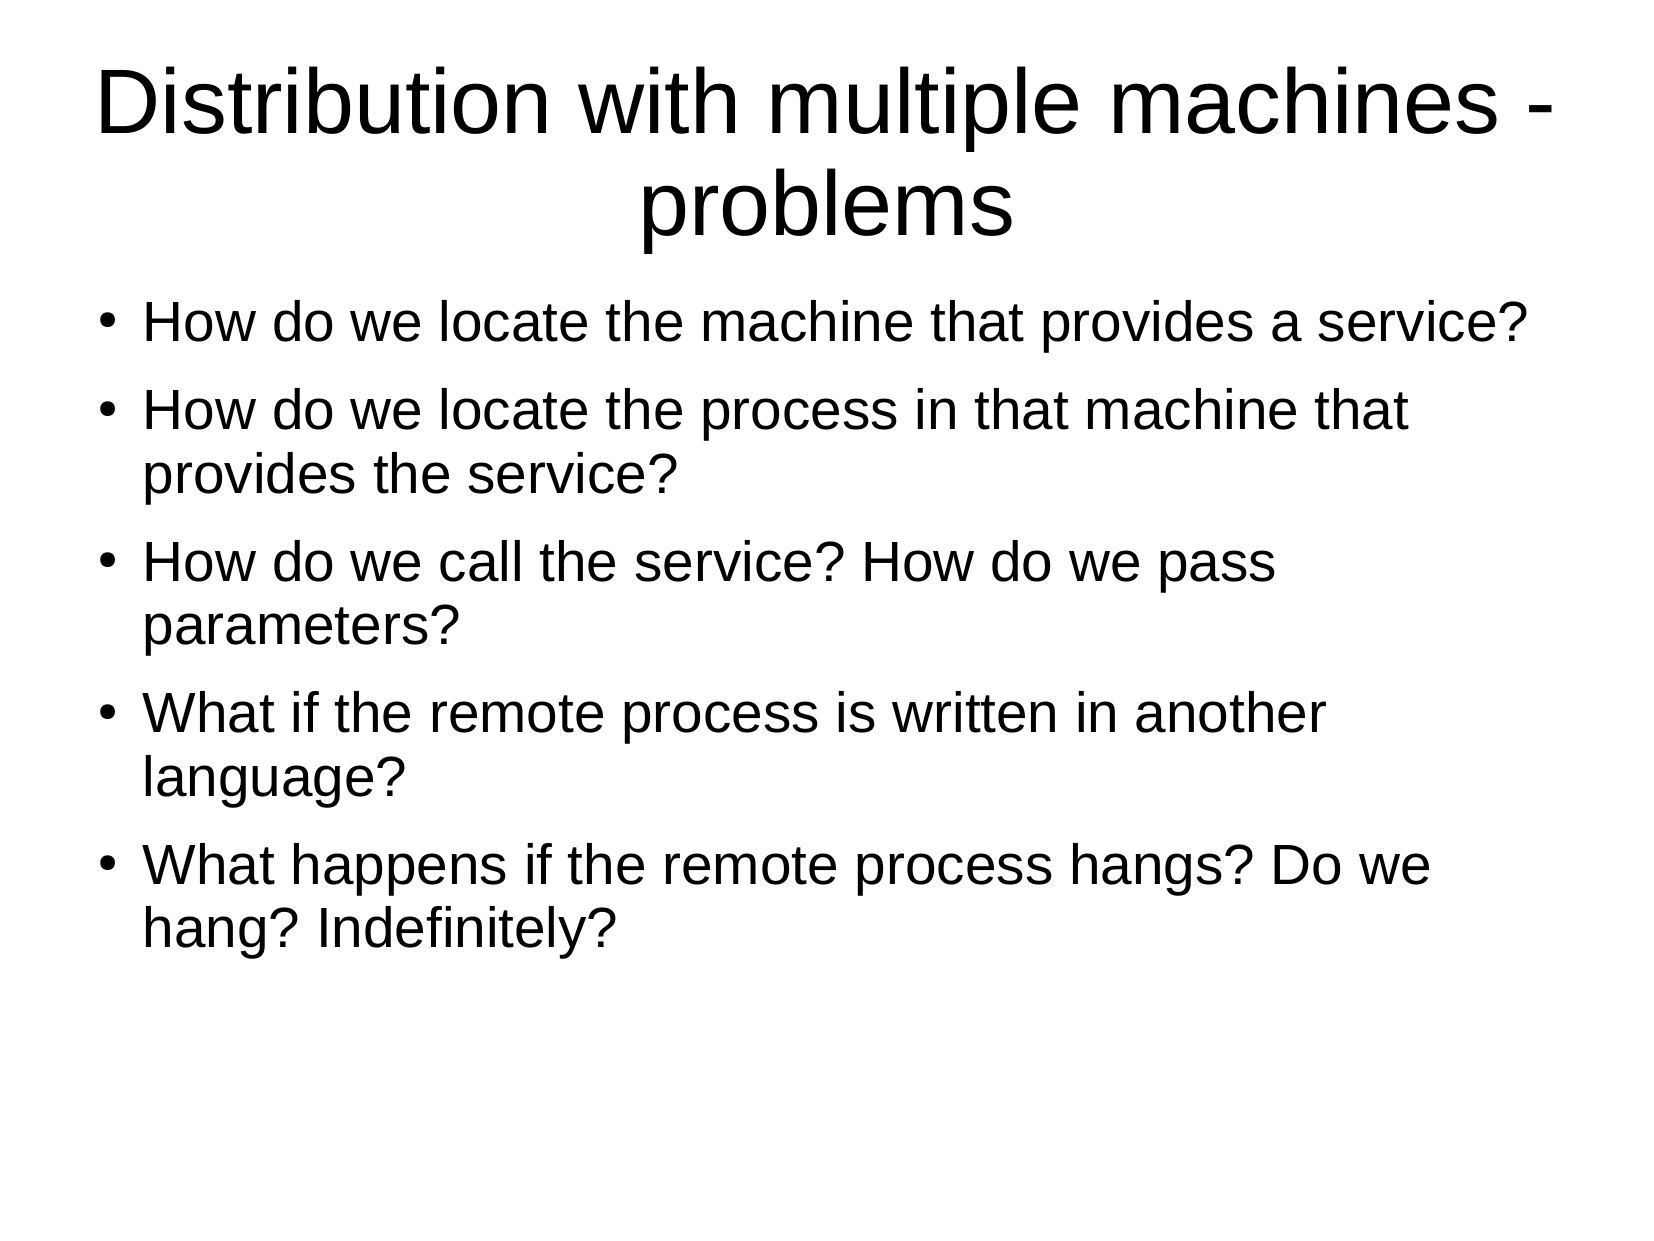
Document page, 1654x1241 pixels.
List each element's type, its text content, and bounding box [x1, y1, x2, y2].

list How do we locate the machine that provides a service? How do we locate the process in that machine that provides the service? How do we call the service? How do we pass parameters? What if the remote process is written in another language? What happens if the remote process hangs? Do we hang? Indefinitely? [82, 290, 1538, 1010]
title Distribution with multiple machines - problems [82, 49, 1571, 257]
